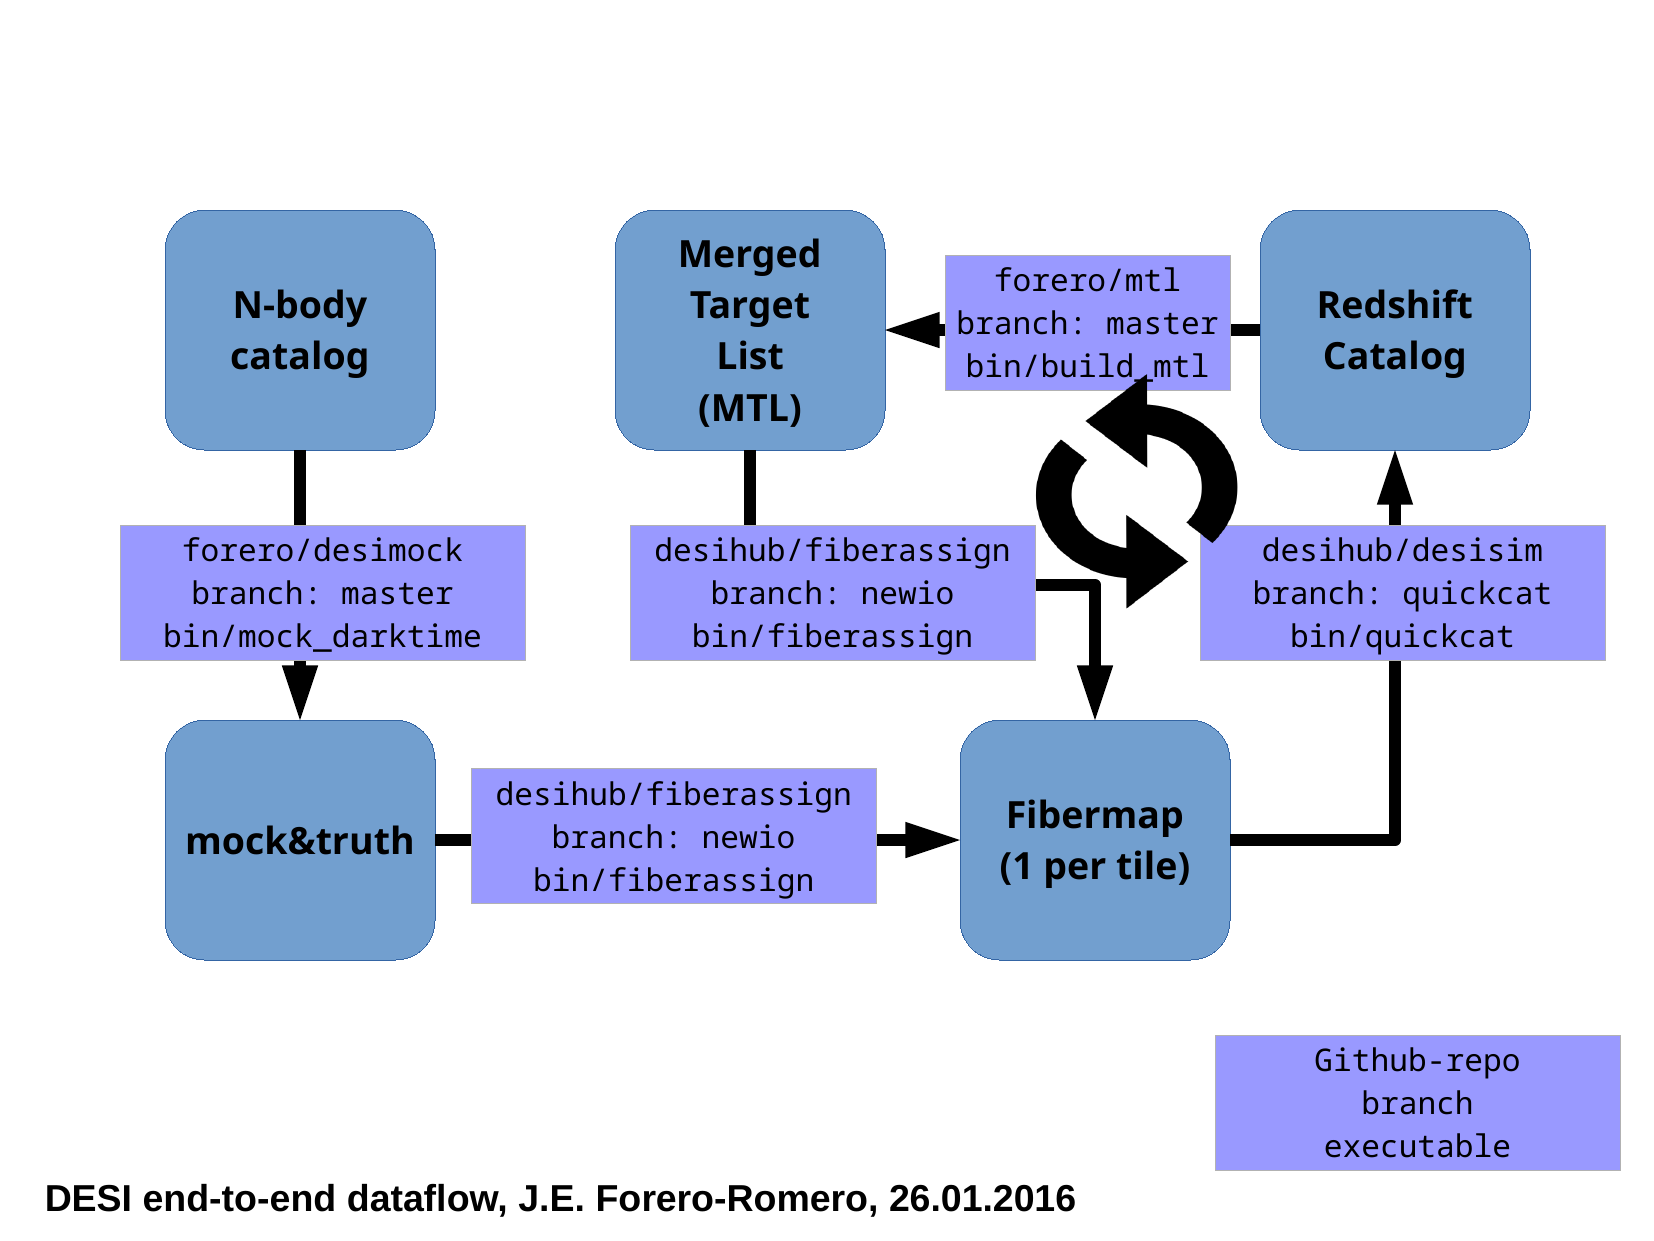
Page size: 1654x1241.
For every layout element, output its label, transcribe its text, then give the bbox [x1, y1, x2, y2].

text_box DESI end-to-end dataflow, J.E. Forero-Romero, 26.01.2016 [30, 1170, 1092, 1227]
text_box mock&truth [165, 720, 436, 961]
text_box desihub/fiberassign branch: newio bin/fiberassign [630, 525, 1036, 661]
text_box N-body catalog [165, 210, 436, 451]
text_box Github-repo branch executable [1215, 1035, 1621, 1171]
picture [983, 357, 1290, 625]
text_box Merged Target List (MTL) [615, 210, 886, 451]
text_box desihub/desisim branch: quickcat bin/quickcat [1200, 525, 1606, 661]
text_box forero/desimock branch: master bin/mock_darktime [120, 525, 526, 661]
text_box forero/mtl branch: master bin/build_mtl [945, 255, 1231, 391]
text_box Fibermap (1 per tile) [960, 720, 1231, 961]
text_box Redshift Catalog [1260, 210, 1531, 451]
text_box desihub/fiberassign branch: newio bin/fiberassign [471, 768, 877, 904]
